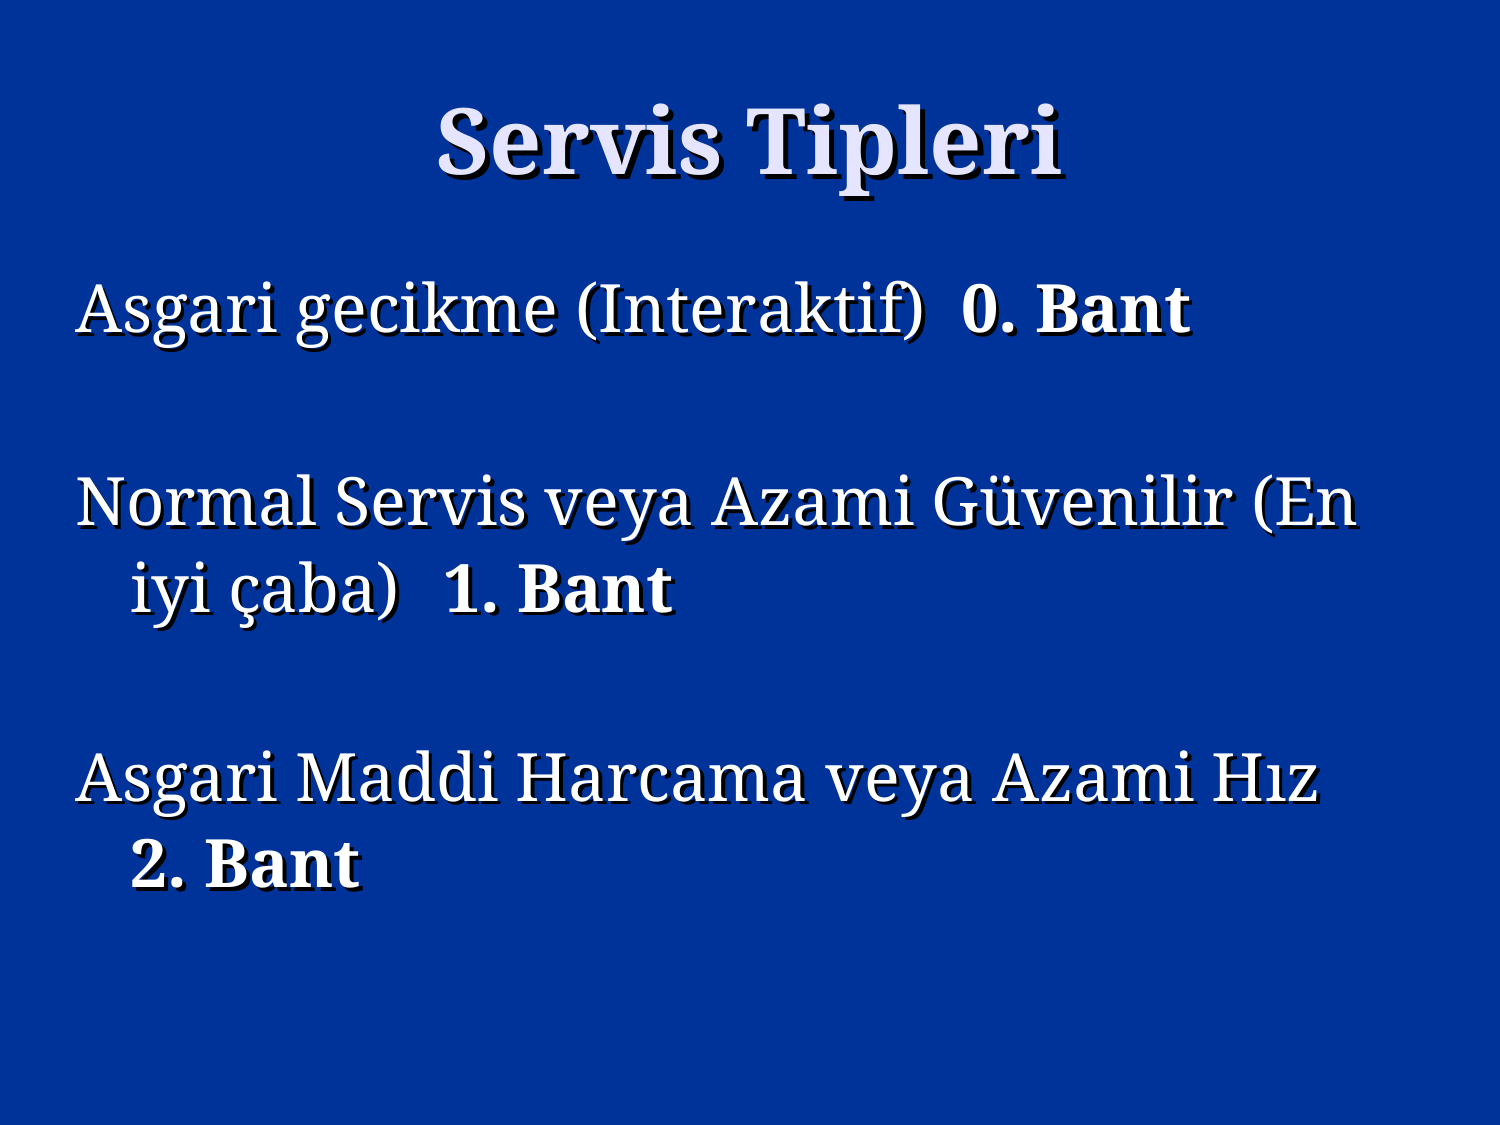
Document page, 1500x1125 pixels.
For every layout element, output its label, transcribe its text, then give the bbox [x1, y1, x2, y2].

title Servis Tipleri [74, 31, 1425, 246]
list Asgari gecikme (Interaktif) 0. Bant Normal Servis veya Azami Güvenilir (En iyi çaba) 1. Bant Asgari Maddi Harcama veya Azami Hız 2. Bant [74, 263, 1425, 1006]
